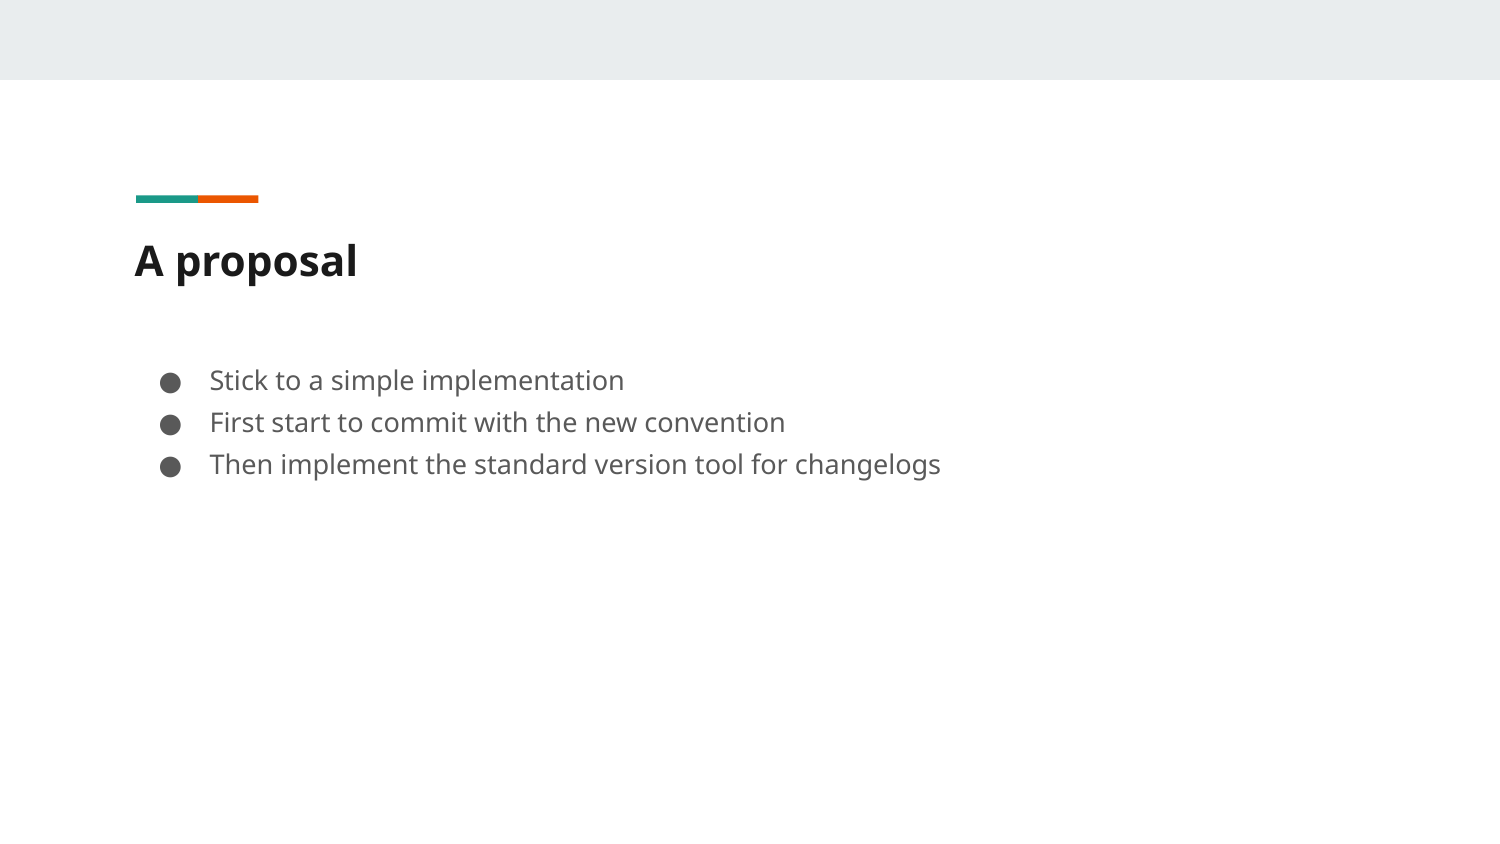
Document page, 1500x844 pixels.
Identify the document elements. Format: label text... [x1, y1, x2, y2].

title A proposal [119, 216, 1381, 305]
list Stick to a simple implementation First start to commit with the new convention Then implement the standard version tool for changelogs [119, 341, 1381, 712]
